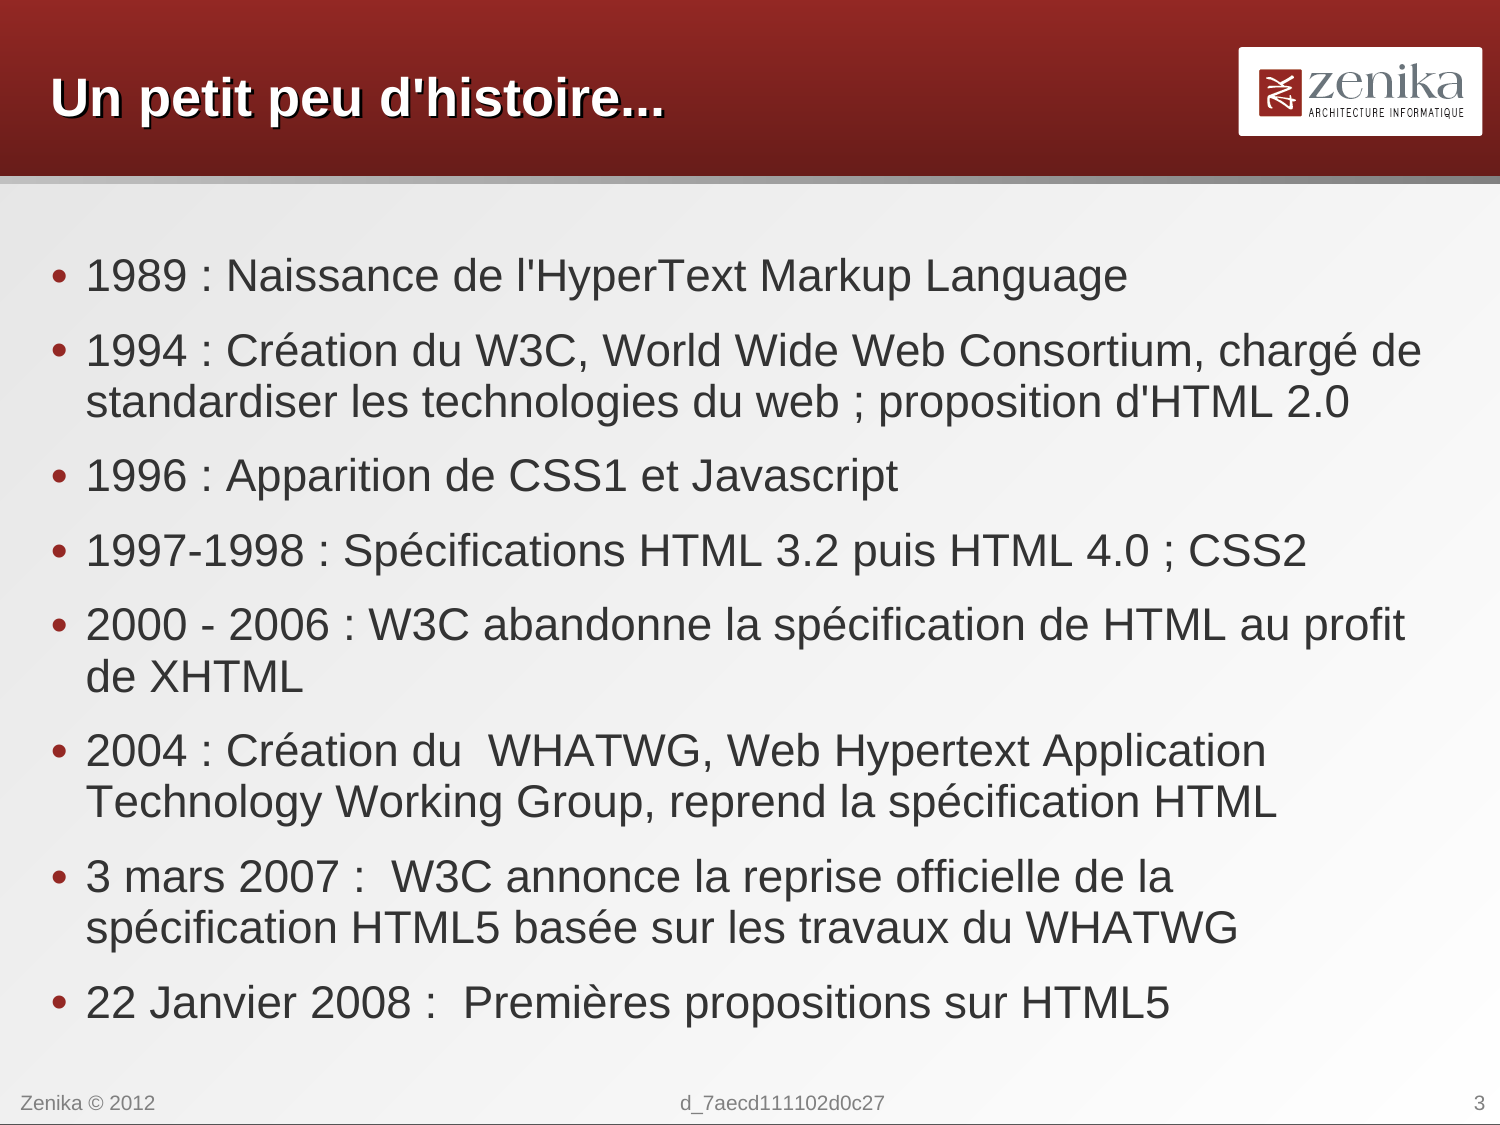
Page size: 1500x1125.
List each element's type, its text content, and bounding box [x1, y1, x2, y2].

title Un petit peu d'histoire... [50, 15, 1206, 180]
picture [1257, 58, 1464, 125]
list 1989 : Naissance de l'HyperText Markup Language 1994 : Création du W3C, World Wide Web Consortium, chargé de standardiser les technologies du web ; proposition d'HTML 2.0 1996 : Apparition de CSS1 et Javascript 1997-1998 : Spécifications HTML 3.2 puis HTML 4.0 ; CSS2 2000 - 2006 : W3C abandonne la spécification de HTML au profit de XHTML 2004 : Création du WHATWG, Web Hypertext Application Technology Working Group, reprend la spécification HTML 3 mars 2007 : W3C annonce la reprise officielle de la spécification HTML5 basée sur les travaux du WHATWG 22 Janvier 2008 : Premières propositions sur HTML5 [50, 249, 1435, 1079]
